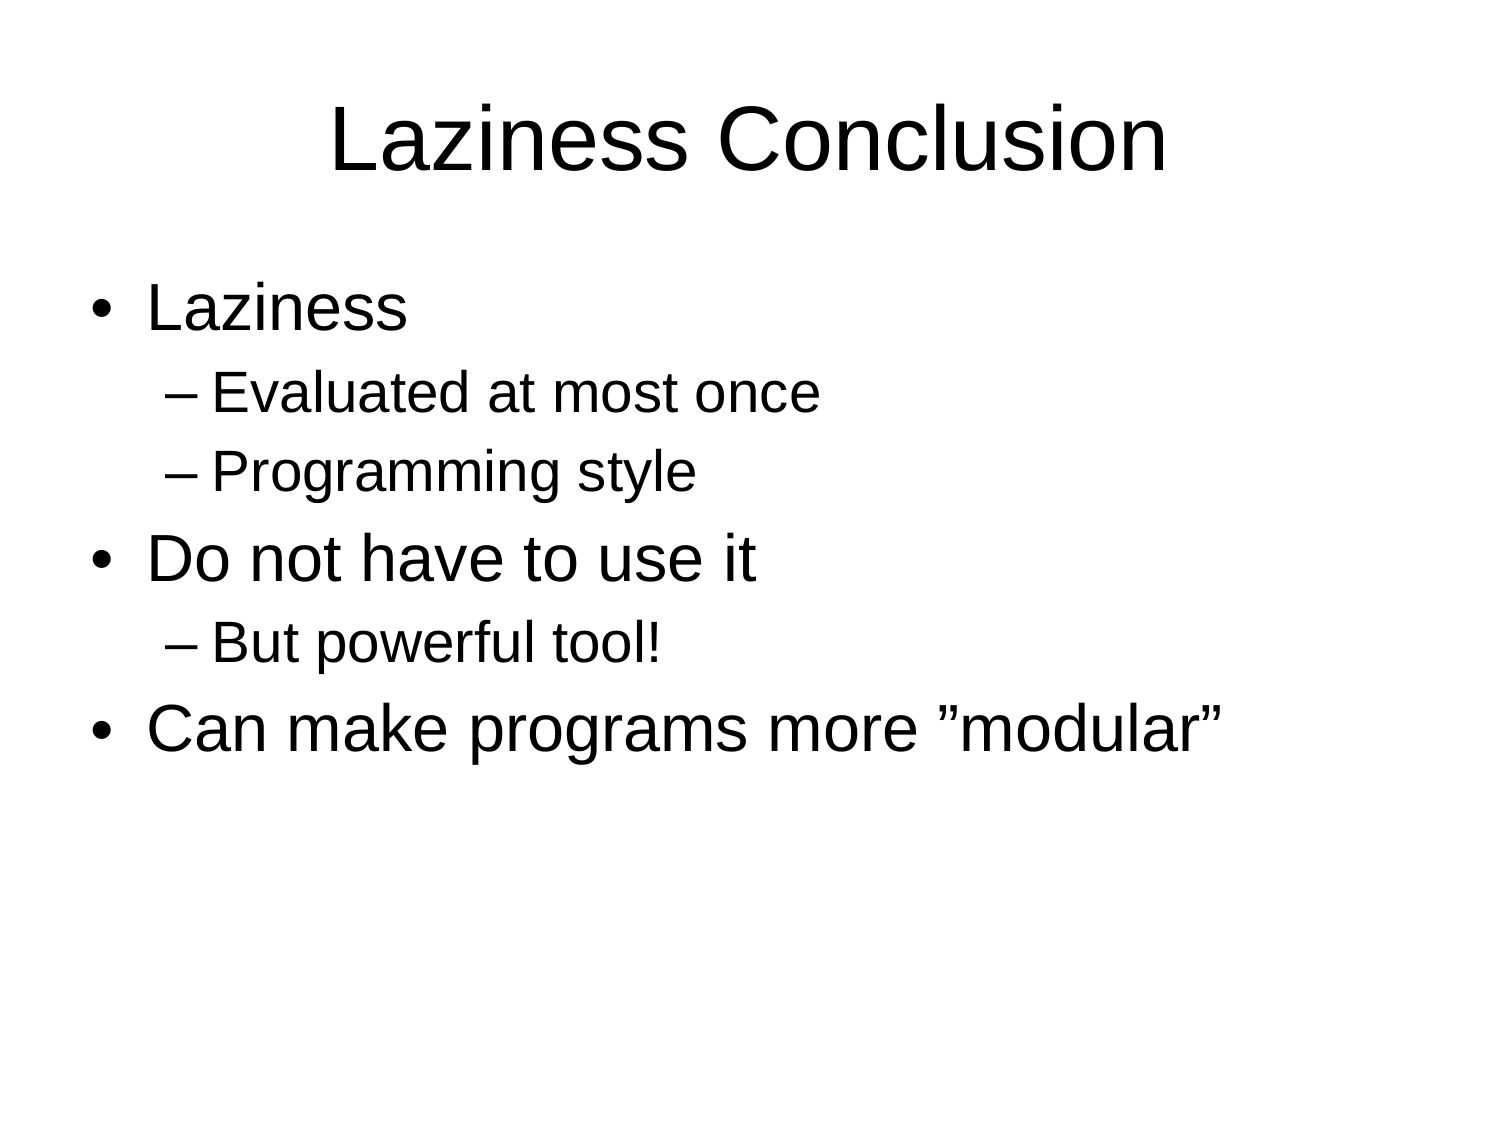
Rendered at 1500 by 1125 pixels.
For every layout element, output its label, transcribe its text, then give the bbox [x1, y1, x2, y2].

list Laziness Evaluated at most once Programming style Do not have to use it But powerful tool! Can make programs more ”modular” [75, 262, 1426, 1006]
title Laziness Conclusion [75, 45, 1426, 233]
